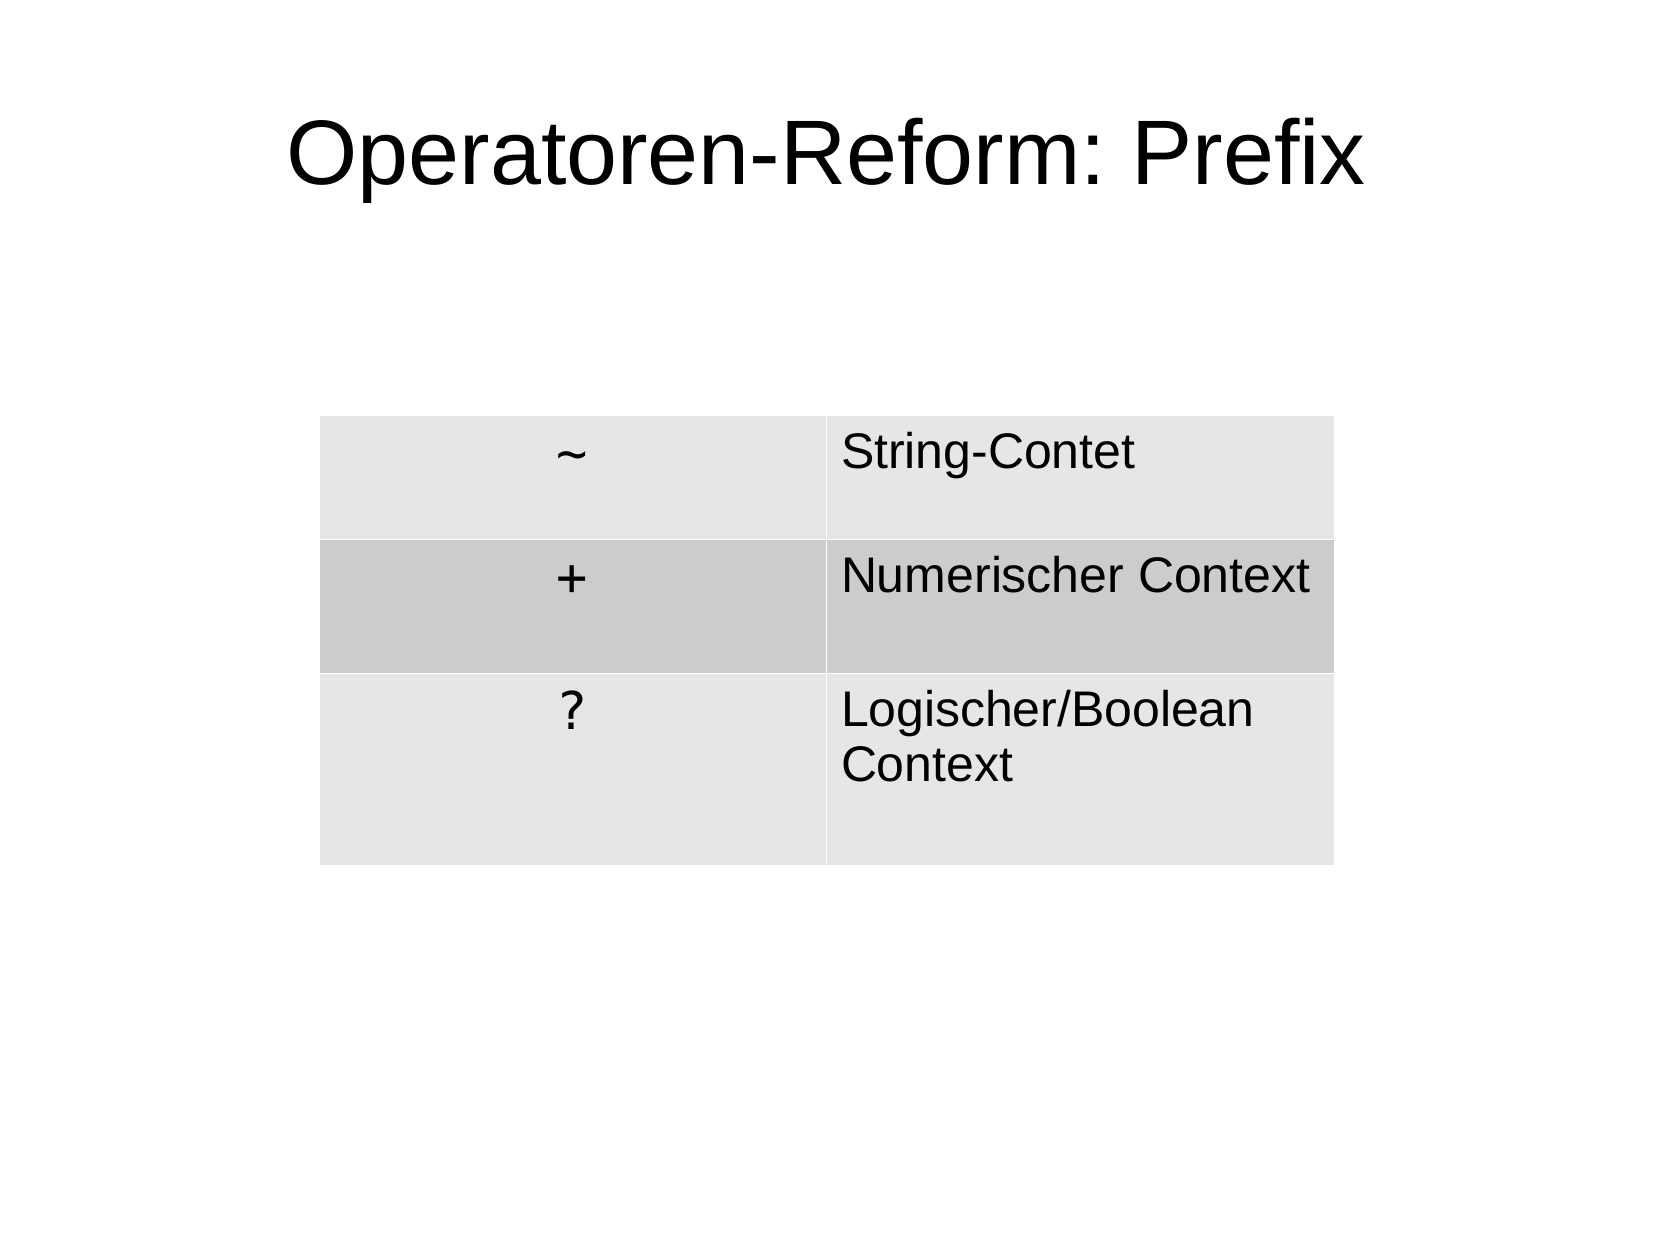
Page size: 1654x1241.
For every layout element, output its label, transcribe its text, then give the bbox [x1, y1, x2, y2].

table_cell ? [320, 674, 826, 865]
table_cell Numerischer Context [827, 540, 1334, 673]
table_header String-Contet [827, 416, 1334, 539]
table_cell + [320, 540, 826, 673]
table_header ~ [320, 416, 826, 539]
title Operatoren-Reform: Prefix [82, 49, 1571, 257]
table_cell Logischer/Boolean Context [827, 674, 1334, 865]
